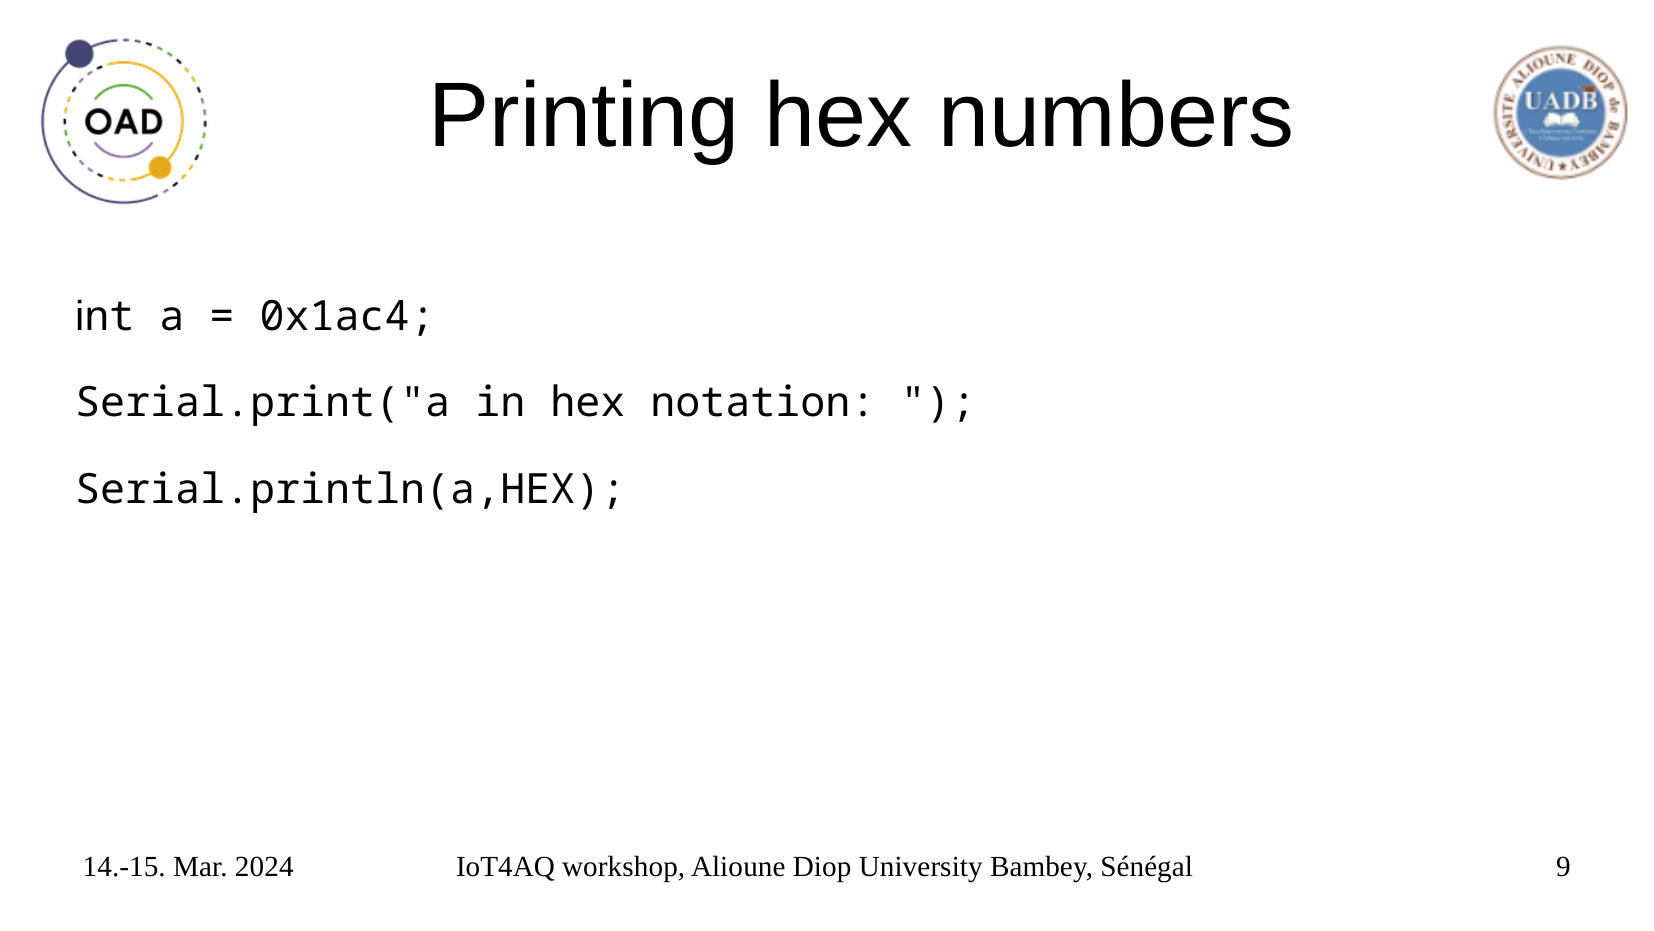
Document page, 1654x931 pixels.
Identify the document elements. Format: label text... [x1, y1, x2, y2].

list int a = 0x1ac4; Serial.print("a in hex notation: "); Serial.println(a,HEX); [75, 285, 1564, 826]
title Printing hex numbers [278, 37, 1446, 193]
picture [0, 24, 242, 225]
picture [1482, 37, 1641, 188]
